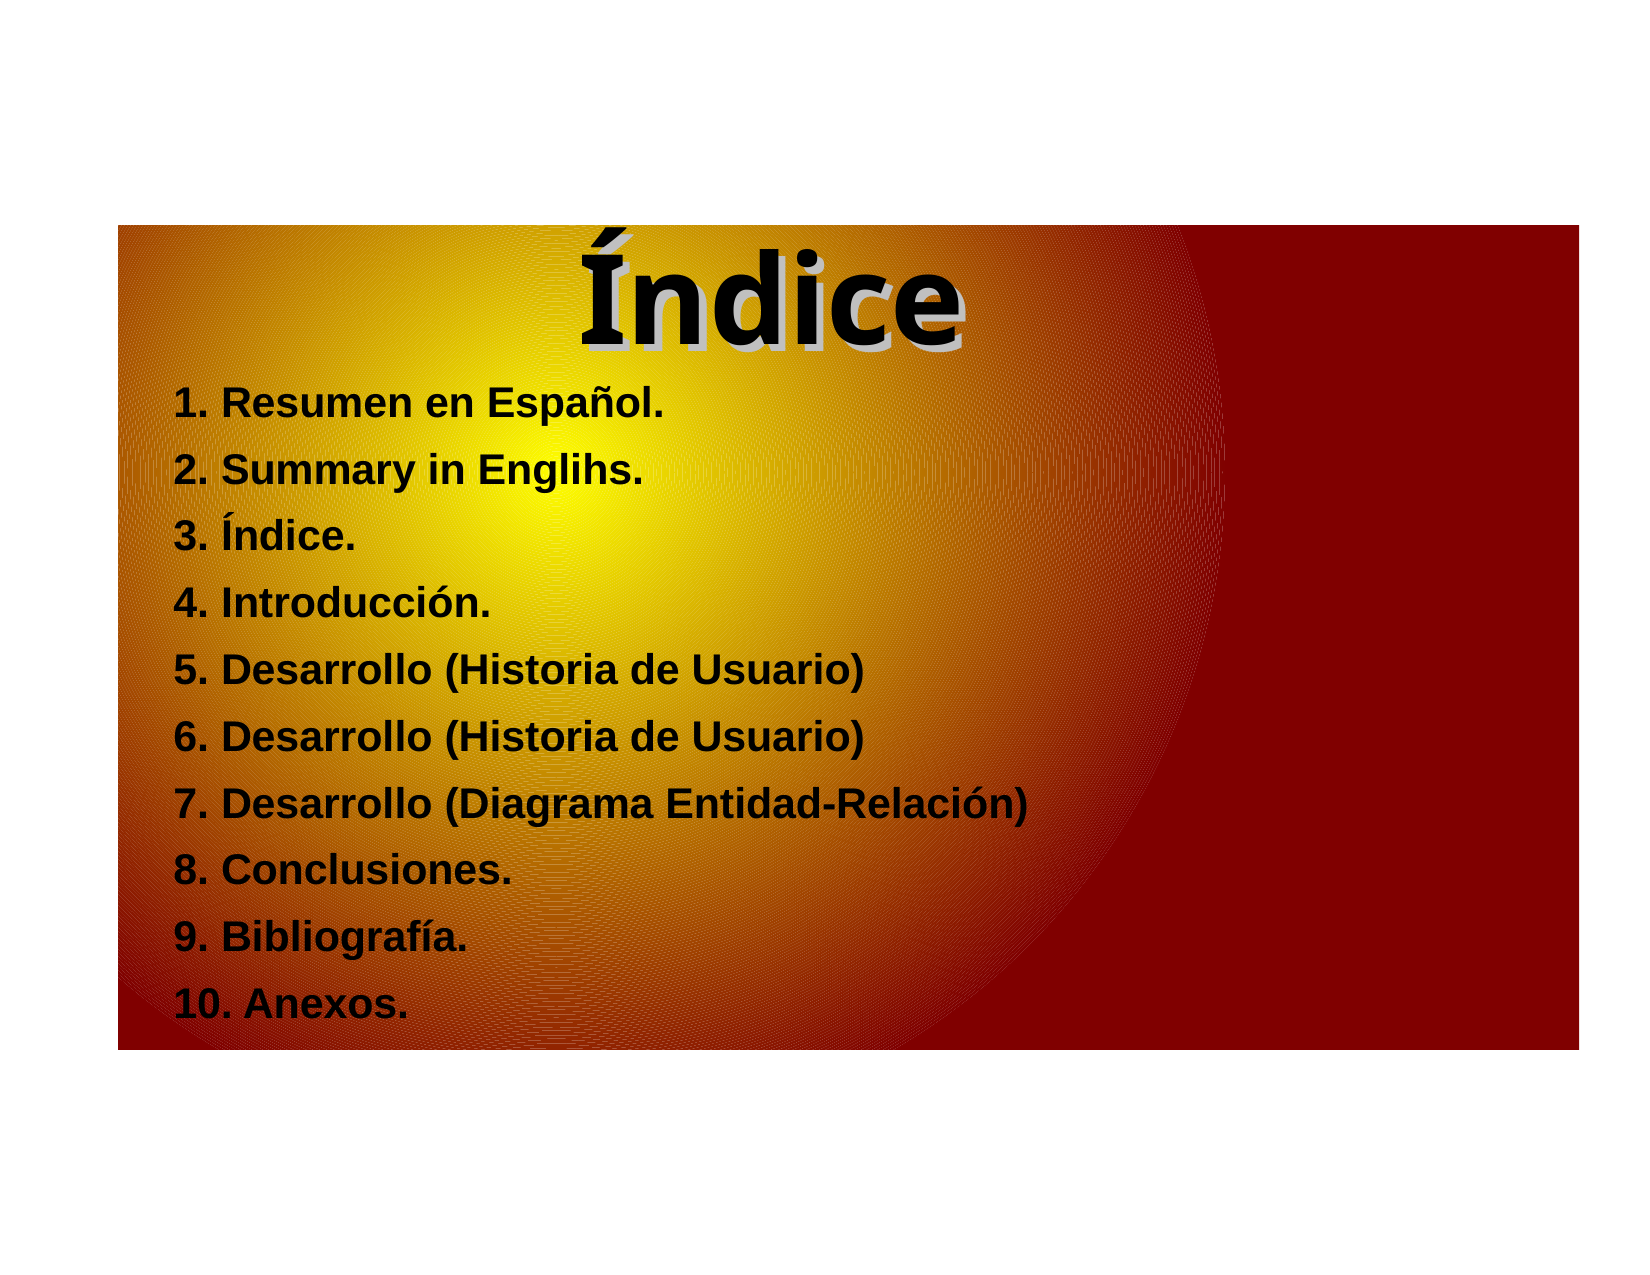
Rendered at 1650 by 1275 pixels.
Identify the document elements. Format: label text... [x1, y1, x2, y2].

list 1. Resumen en Español. 2. Summary in Englihs. 3. Índice. 4. Introducción. 5. Desarrollo (Historia de Usuario) 6. Desarrollo (Historia de Usuario) 7. Desarrollo (Diagrama Entidad-Relación) 8. Conclusiones. 9. Bibliografía. 10. Anexos. [173, 378, 1489, 1029]
title Índice [114, 213, 1430, 380]
